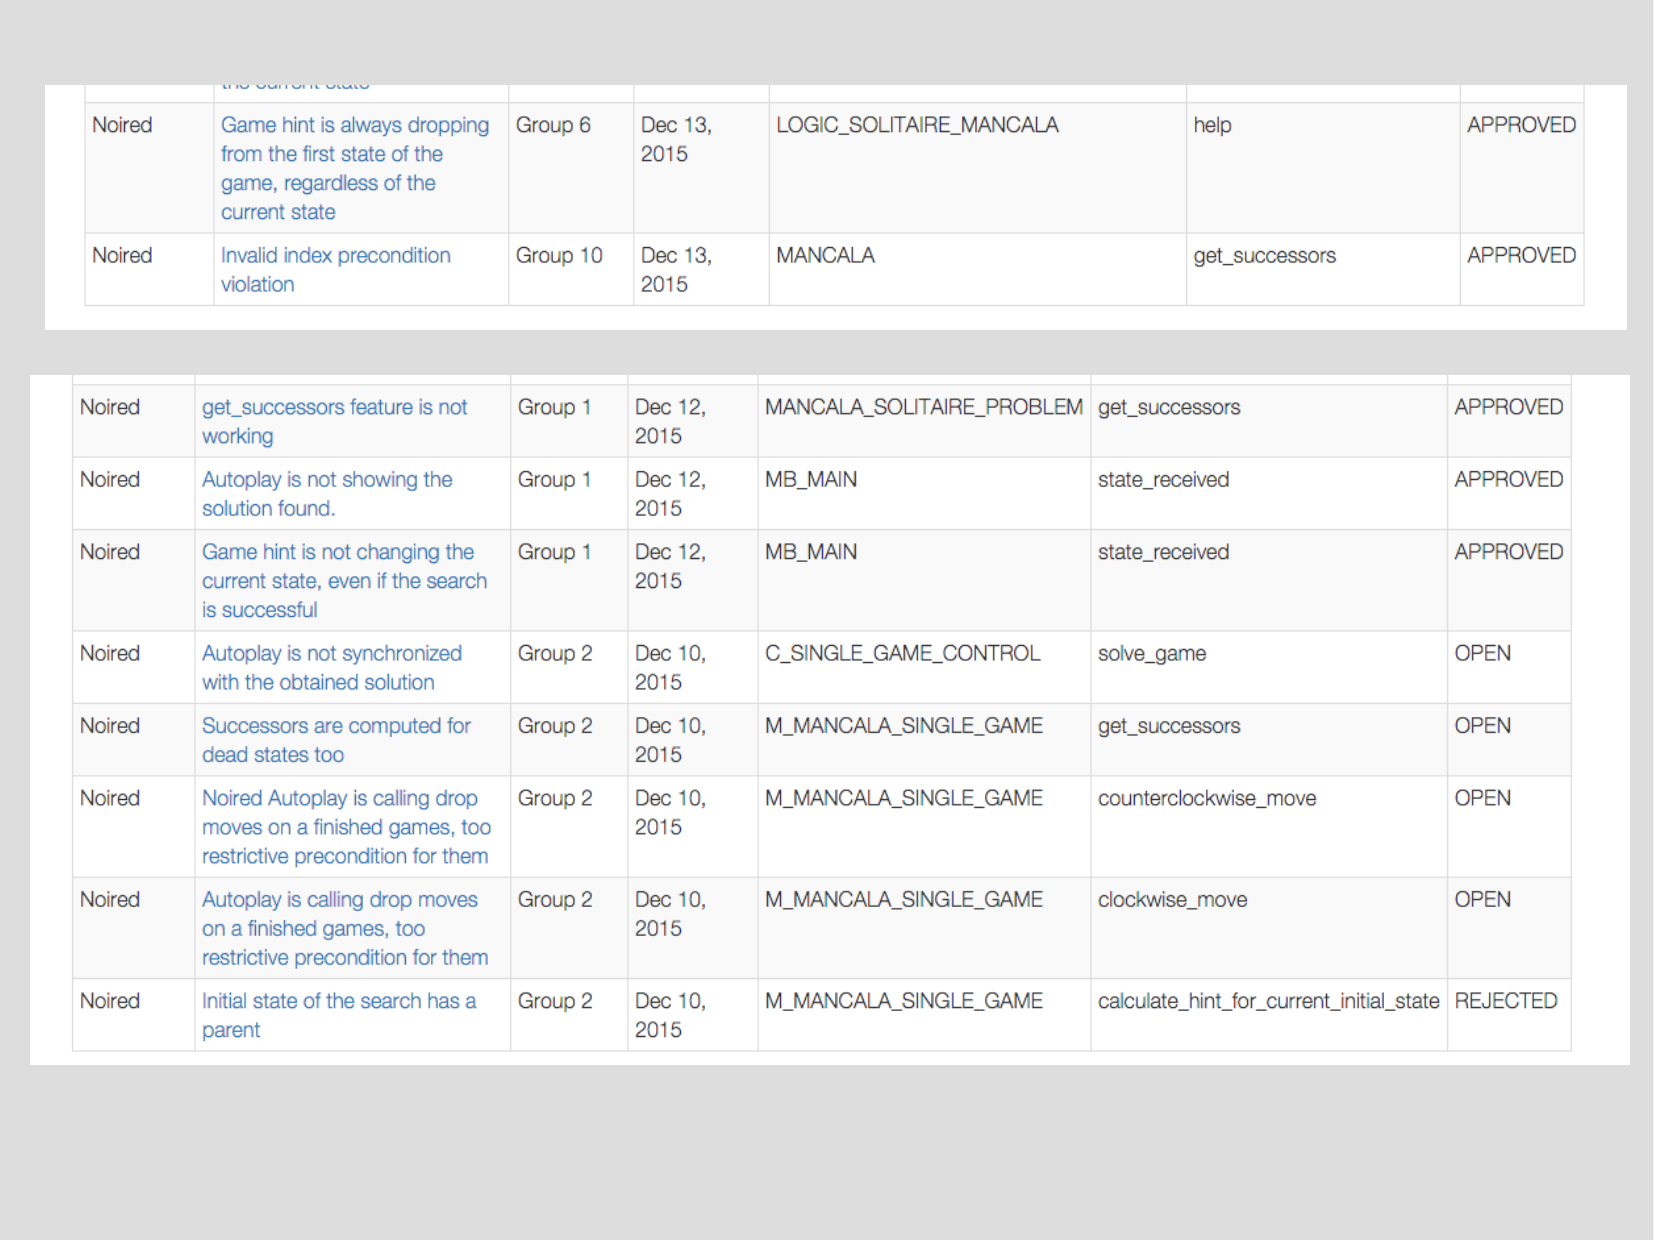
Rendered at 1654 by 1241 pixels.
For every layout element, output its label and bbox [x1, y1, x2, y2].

picture [30, 375, 1630, 1065]
picture [45, 85, 1627, 331]
